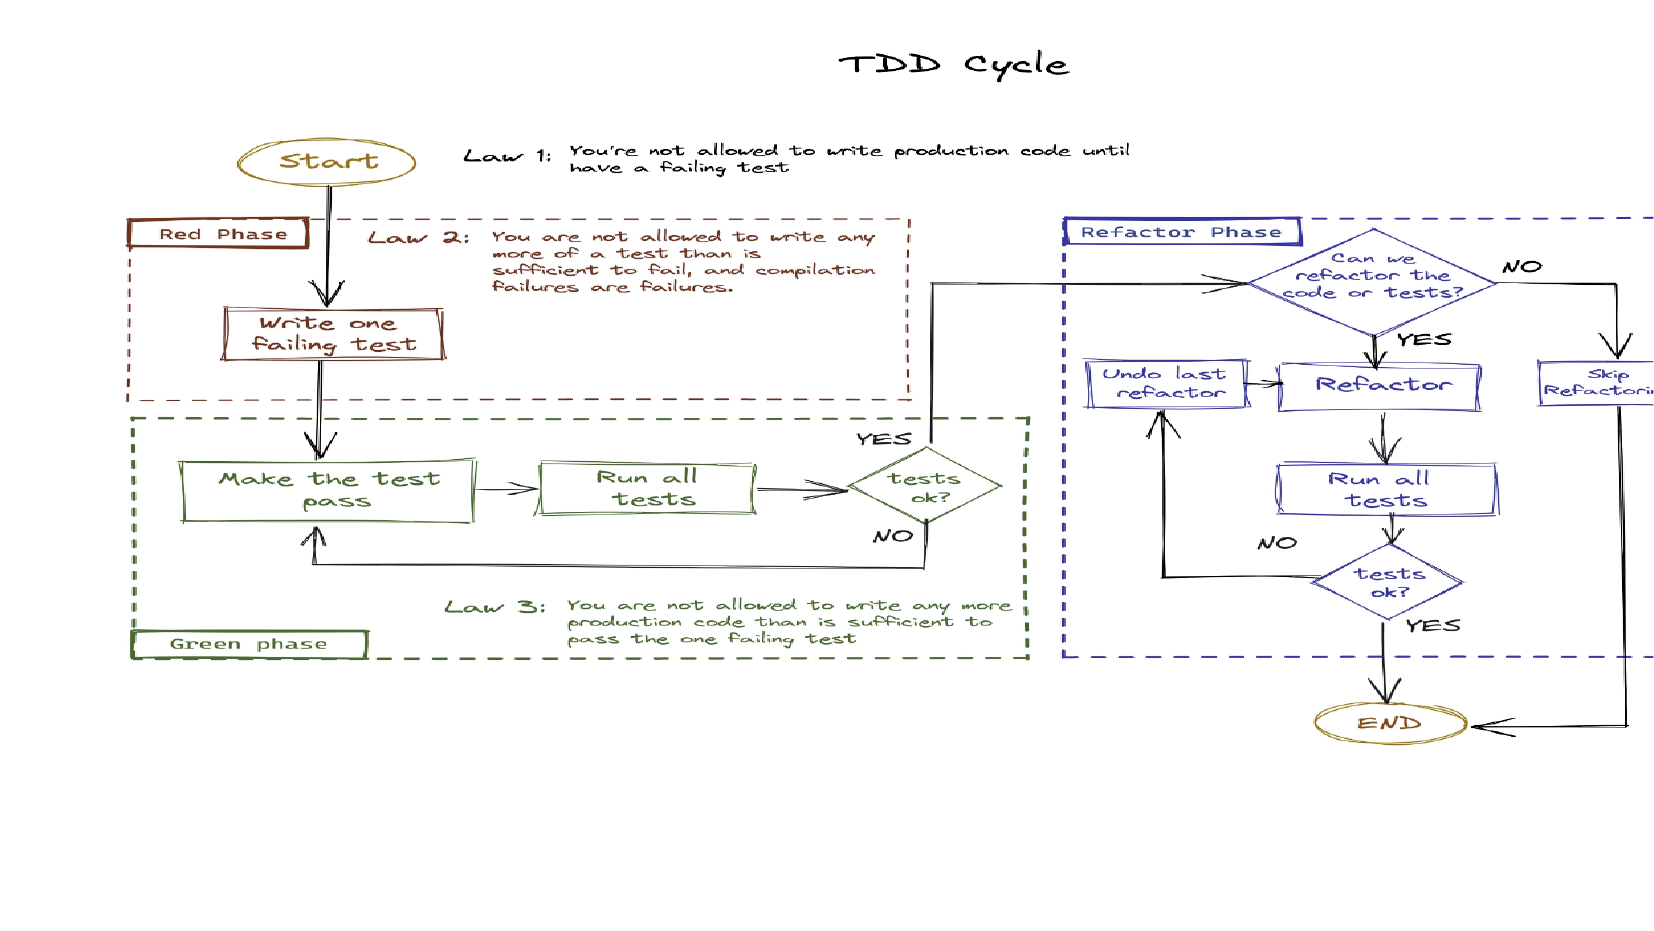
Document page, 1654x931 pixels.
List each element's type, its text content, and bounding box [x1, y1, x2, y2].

picture [120, 44, 1654, 751]
title Algorithm [82, 37, 1571, 193]
